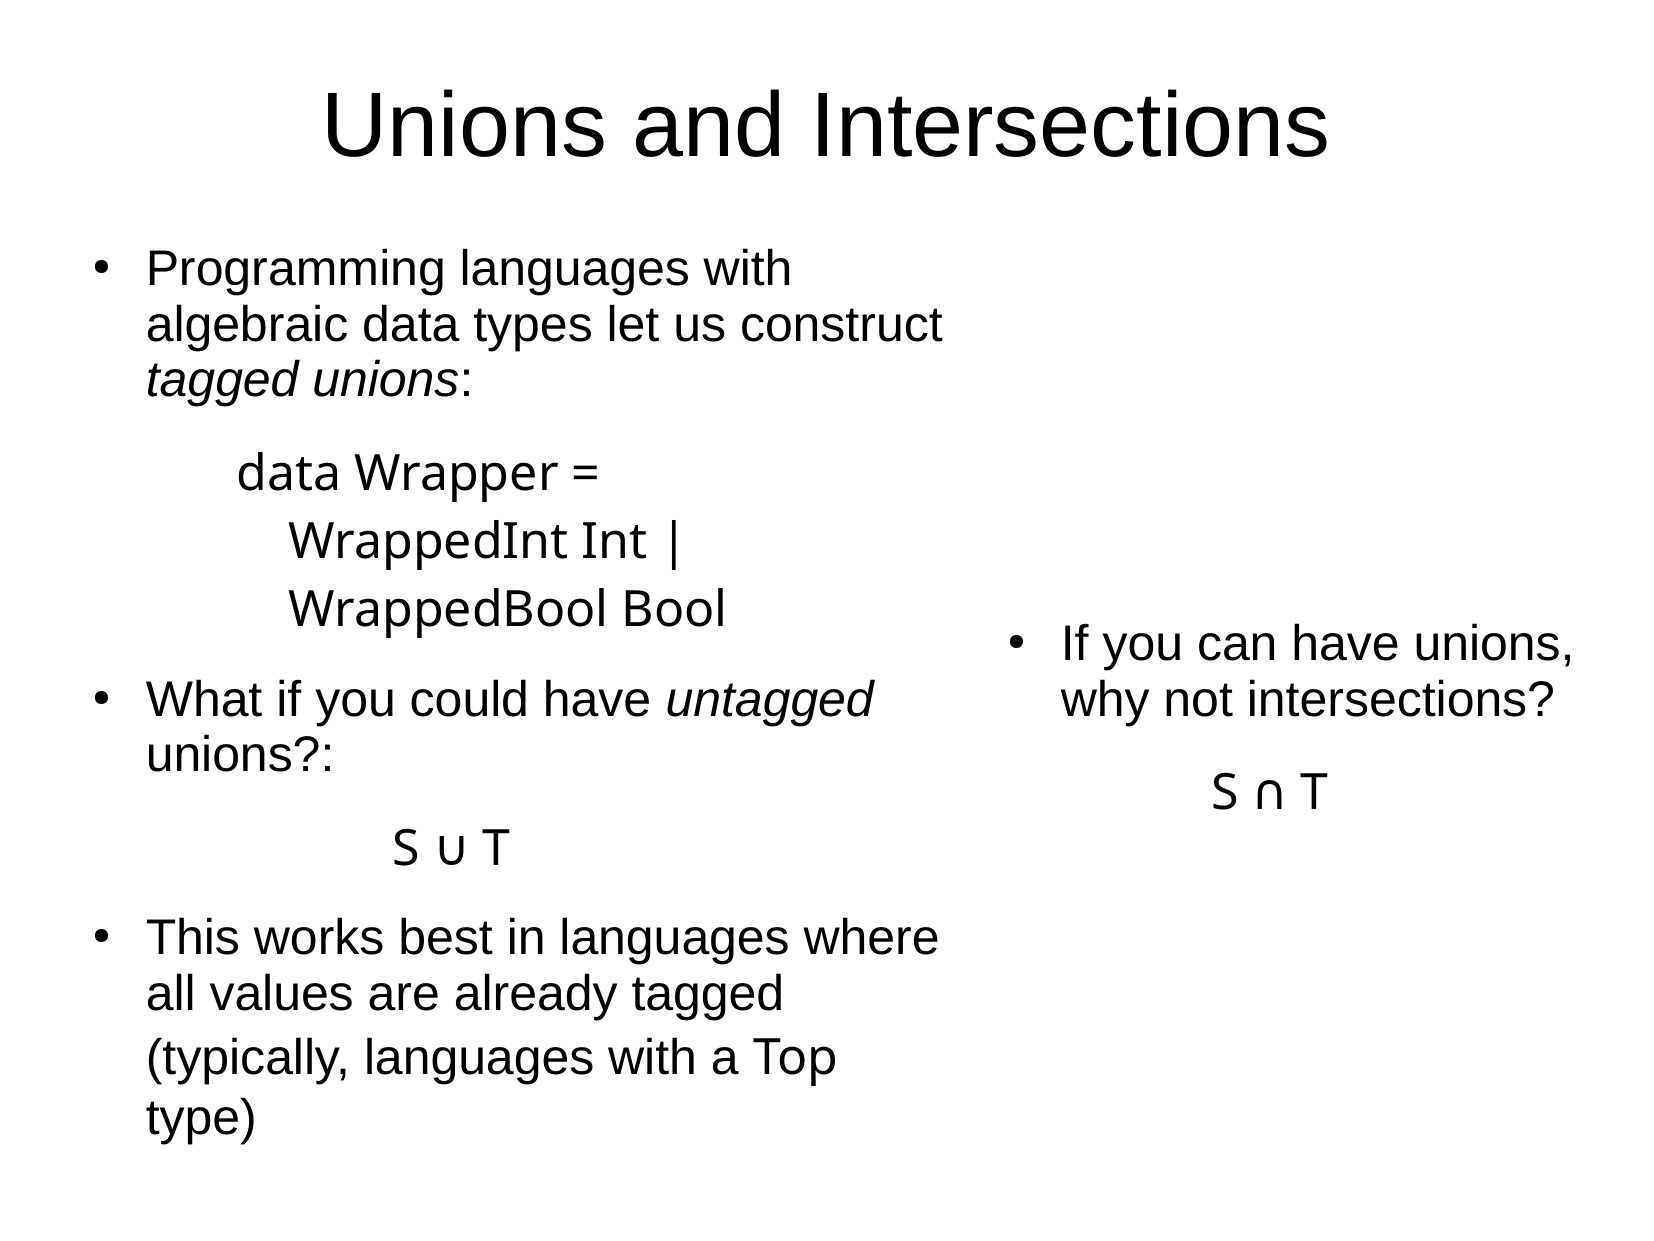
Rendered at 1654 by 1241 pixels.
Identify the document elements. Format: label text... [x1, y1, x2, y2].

list Programming languages with algebraic data types let us construct tagged unions: data Wrapper = WrappedInt Int | WrappedBool Bool What if you could have untagged unions?: S ∪ T This works best in languages where all values are already tagged (typically, languages with a Top type) [75, 240, 961, 1109]
list If you can have unions, why not intersections? S ∩ T [990, 615, 1636, 826]
title Unions and Intersections [82, 49, 1571, 200]
